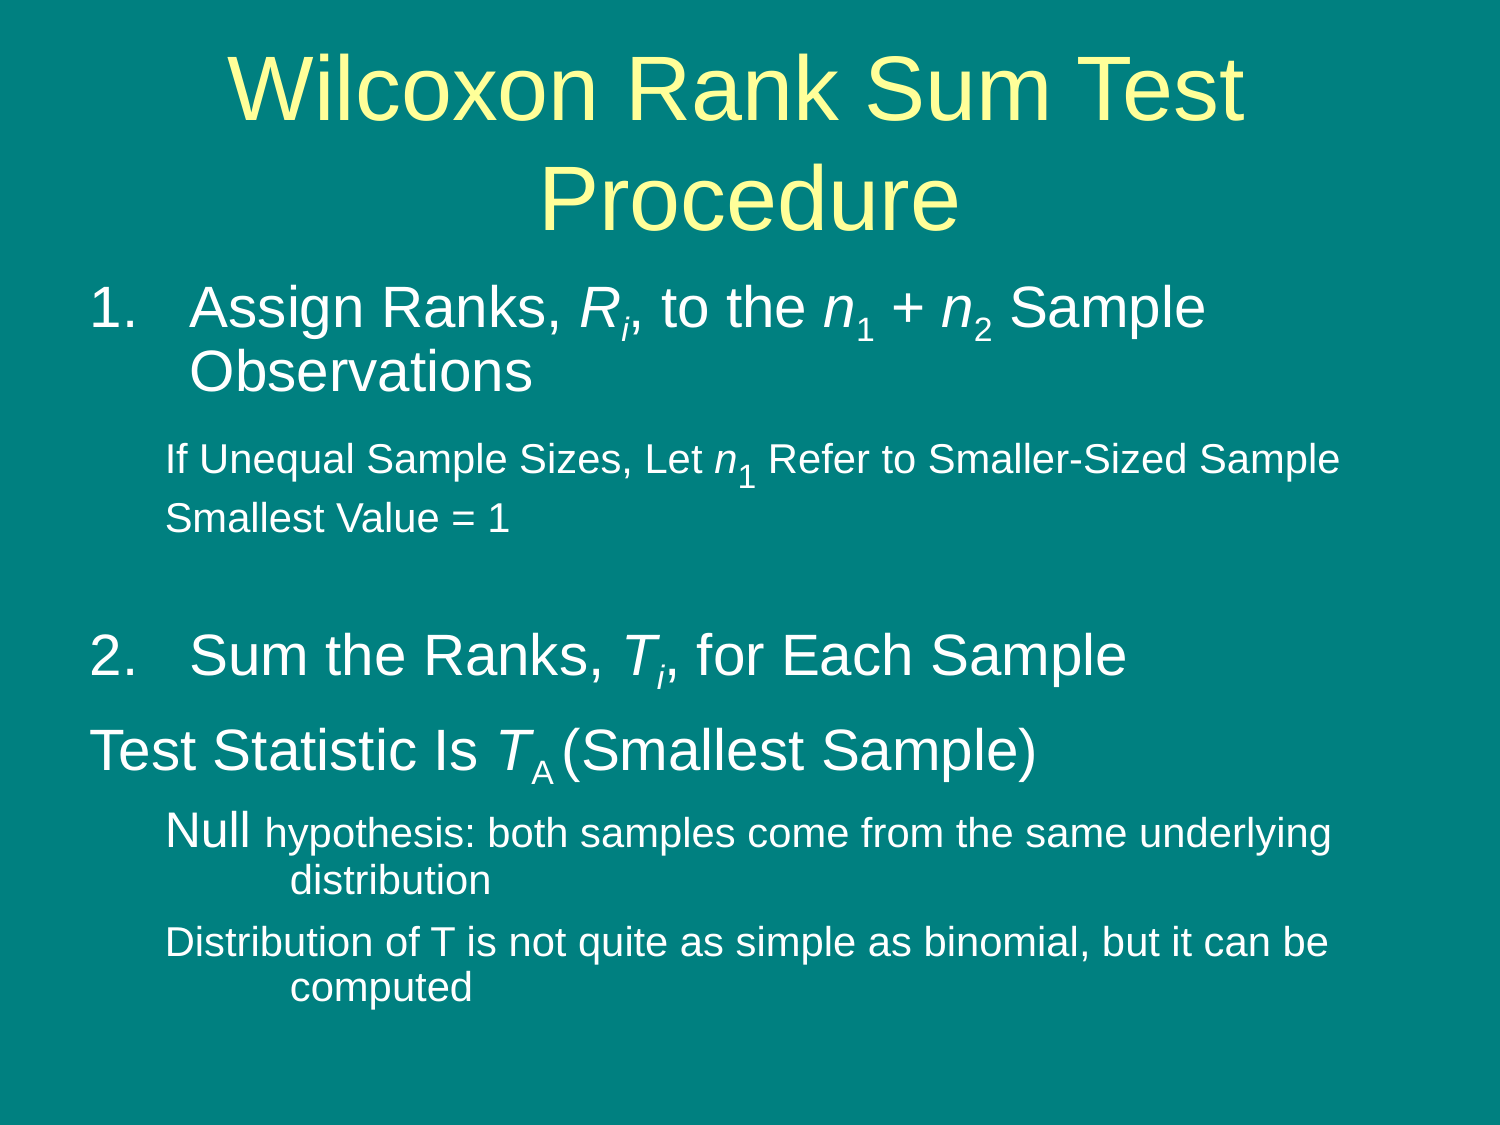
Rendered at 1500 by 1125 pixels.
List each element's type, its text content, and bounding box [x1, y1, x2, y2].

list 1. Assign Ranks, Ri, to the n1 + n2 Sample Observations If Unequal Sample Sizes, Let n1 Refer to Smaller-Sized Sample Smallest Value = 1 2. Sum the Ranks, Ti, for Each Sample Test Statistic Is TA (Smallest Sample) Null hypothesis: both samples come from the same underlying distribution Distribution of T is not quite as simple as binomial, but it can be computed [75, 262, 1425, 1005]
title Wilcoxon Rank Sum Test Procedure [75, 45, 1425, 233]
